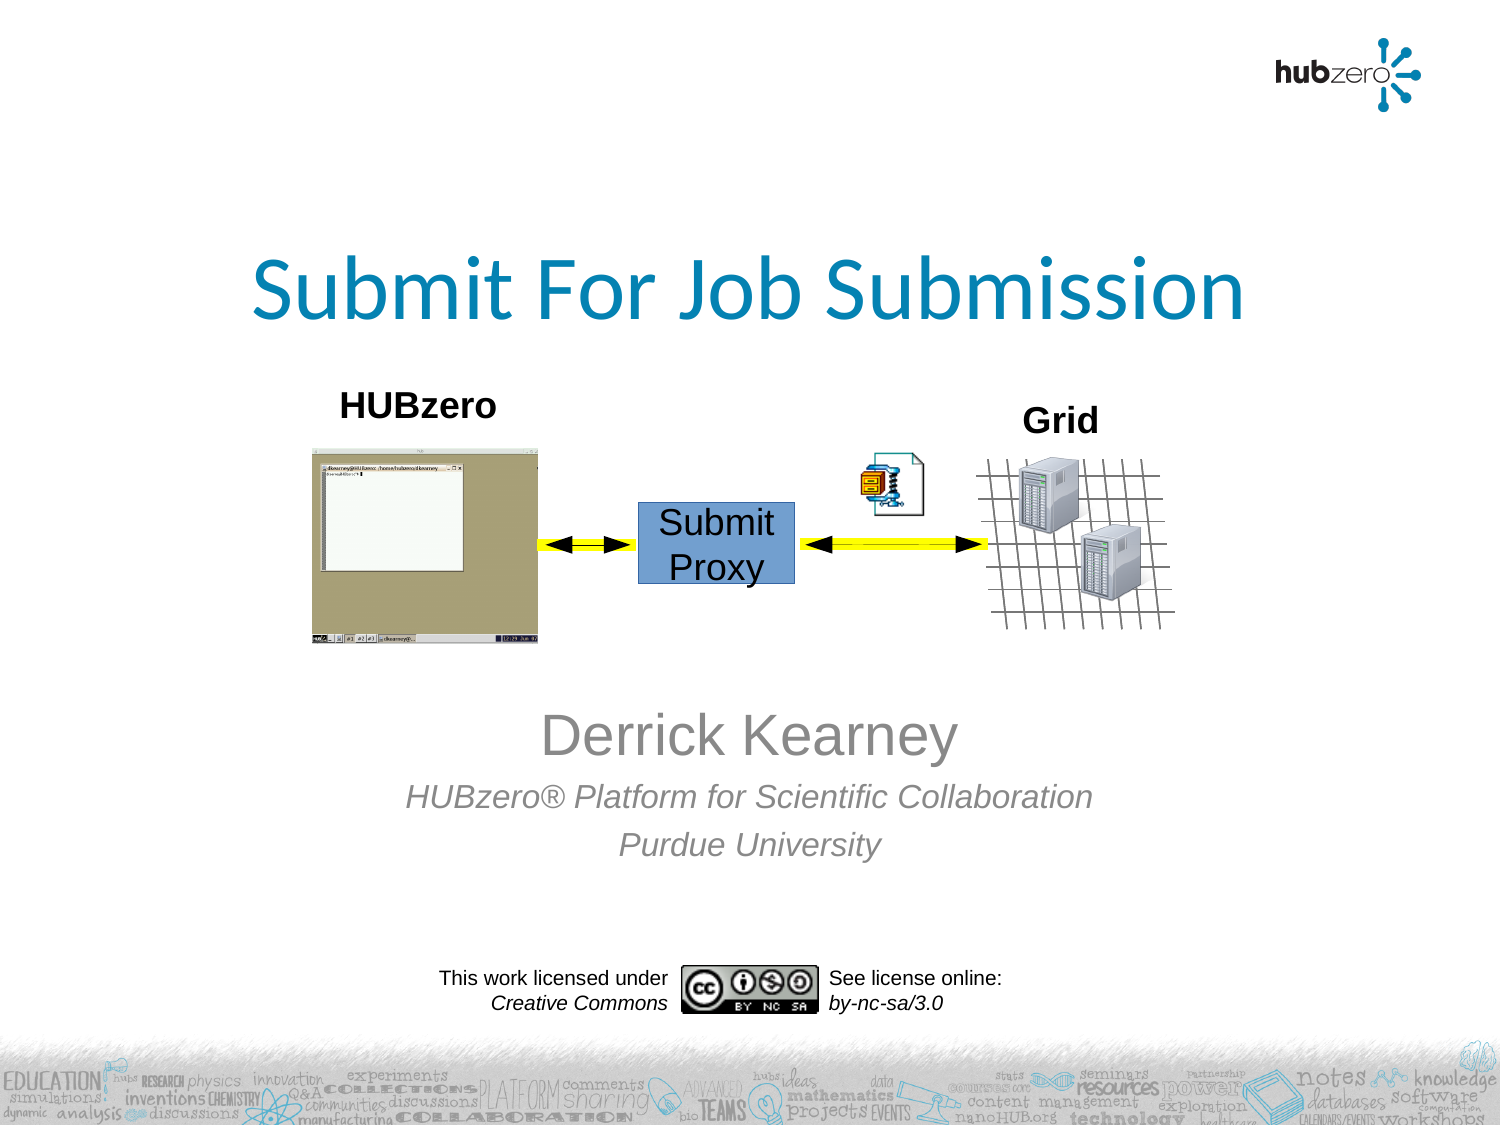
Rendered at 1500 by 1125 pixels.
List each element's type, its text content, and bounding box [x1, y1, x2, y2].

text_box Submit Proxy [638, 502, 795, 584]
picture [1007, 454, 1165, 604]
title Submit For Job Submission [112, 124, 1388, 442]
text_box HUBzero [324, 373, 513, 434]
picture [853, 445, 931, 524]
picture [1272, 35, 1424, 115]
subtitle Derrick Kearney HUBzero® Platform for Scientific Collaboration Purdue University [24, 689, 1476, 903]
picture [312, 448, 538, 644]
picture [0, 1034, 1500, 1125]
text_box This work licensed under Creative Commons [423, 956, 684, 1023]
picture [684, 965, 814, 1014]
text_box Grid [1007, 388, 1115, 449]
text_box See license online: by-nc-sa/3.0 [814, 956, 1018, 1023]
